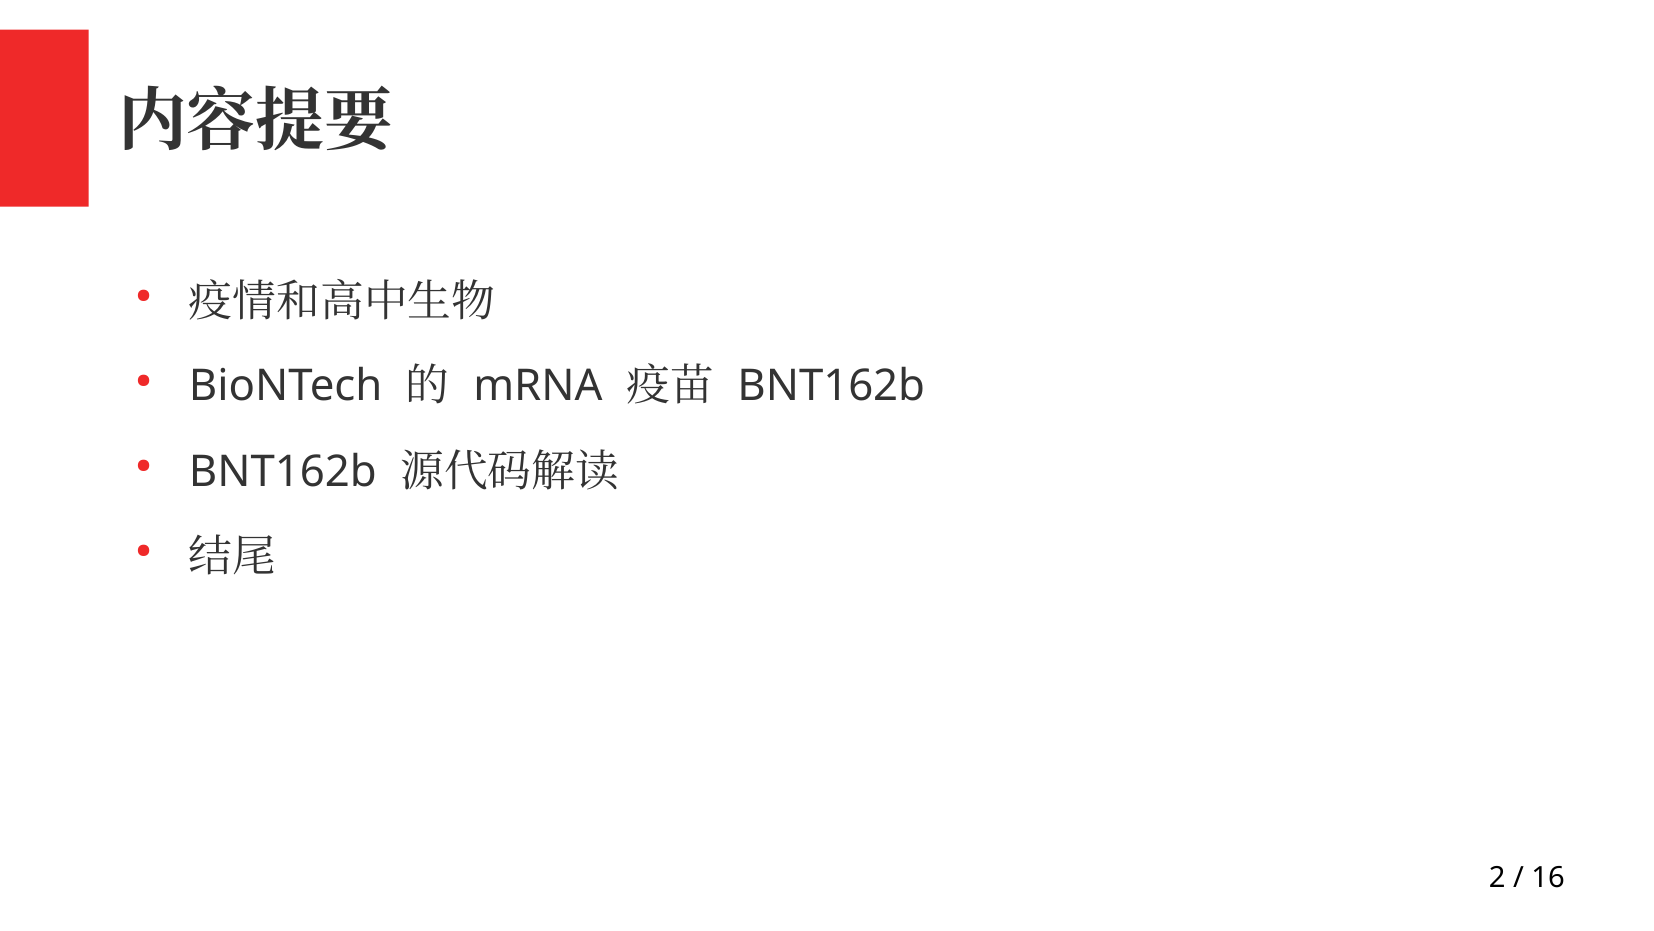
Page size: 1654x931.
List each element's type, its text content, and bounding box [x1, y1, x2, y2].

title 内容提要 [118, 37, 1571, 193]
list 疫情和高中生物 BioNTech 的 mRNA 疫苗 BNT162b BNT162b 源代码解读 结尾 [118, 265, 1536, 806]
